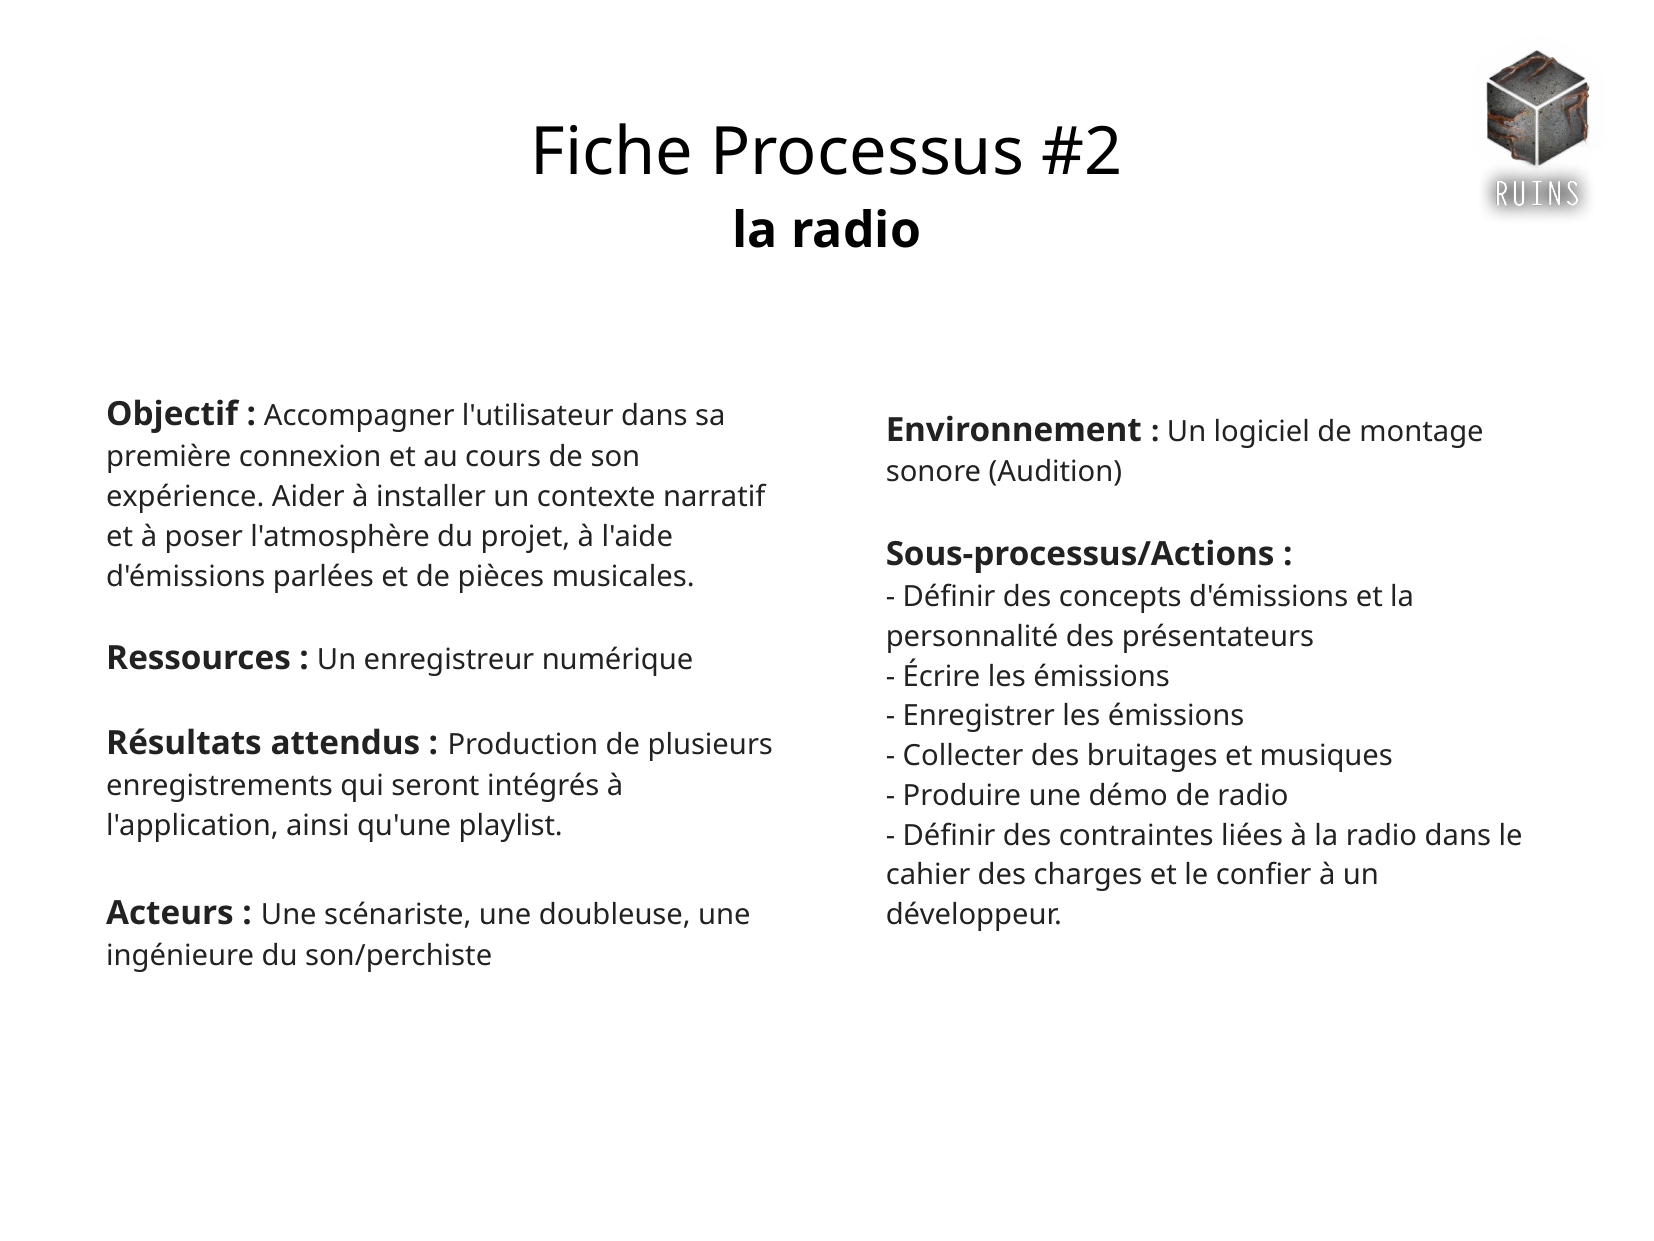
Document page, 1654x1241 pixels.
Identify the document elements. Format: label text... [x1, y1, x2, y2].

title Environnement : Un logiciel de montage sonore (Audition) Sous-processus/Actions : - Définir des concepts d'émissions et la personnalité des présentateurs - Écrire les émissions - Enregistrer les émissions - Collecter des bruitages et musiques - Produire une démo de radio - Définir des contraintes liées à la radio dans le cahier des charges et le confier à un développeur. [885, 324, 1560, 1105]
title Fiche Processus #2 la radio [82, 78, 1571, 287]
picture [1429, 29, 1648, 249]
title Objectif : Accompagner l'utilisateur dans sa première connexion et au cours de son expérience. Aider à installer un contexte narratif et à poser l'atmosphère du projet, à l'aide d'émissions parlées et de pièces musicales. Ressources : Un enregistreur numérique Résultats attendus : Production de plusieurs enregistrements qui seront intégrés à l'application, ainsi qu'une playlist. Acteurs : Une scénariste, une doubleuse, une ingénieure du son/perchiste [106, 295, 780, 1075]
